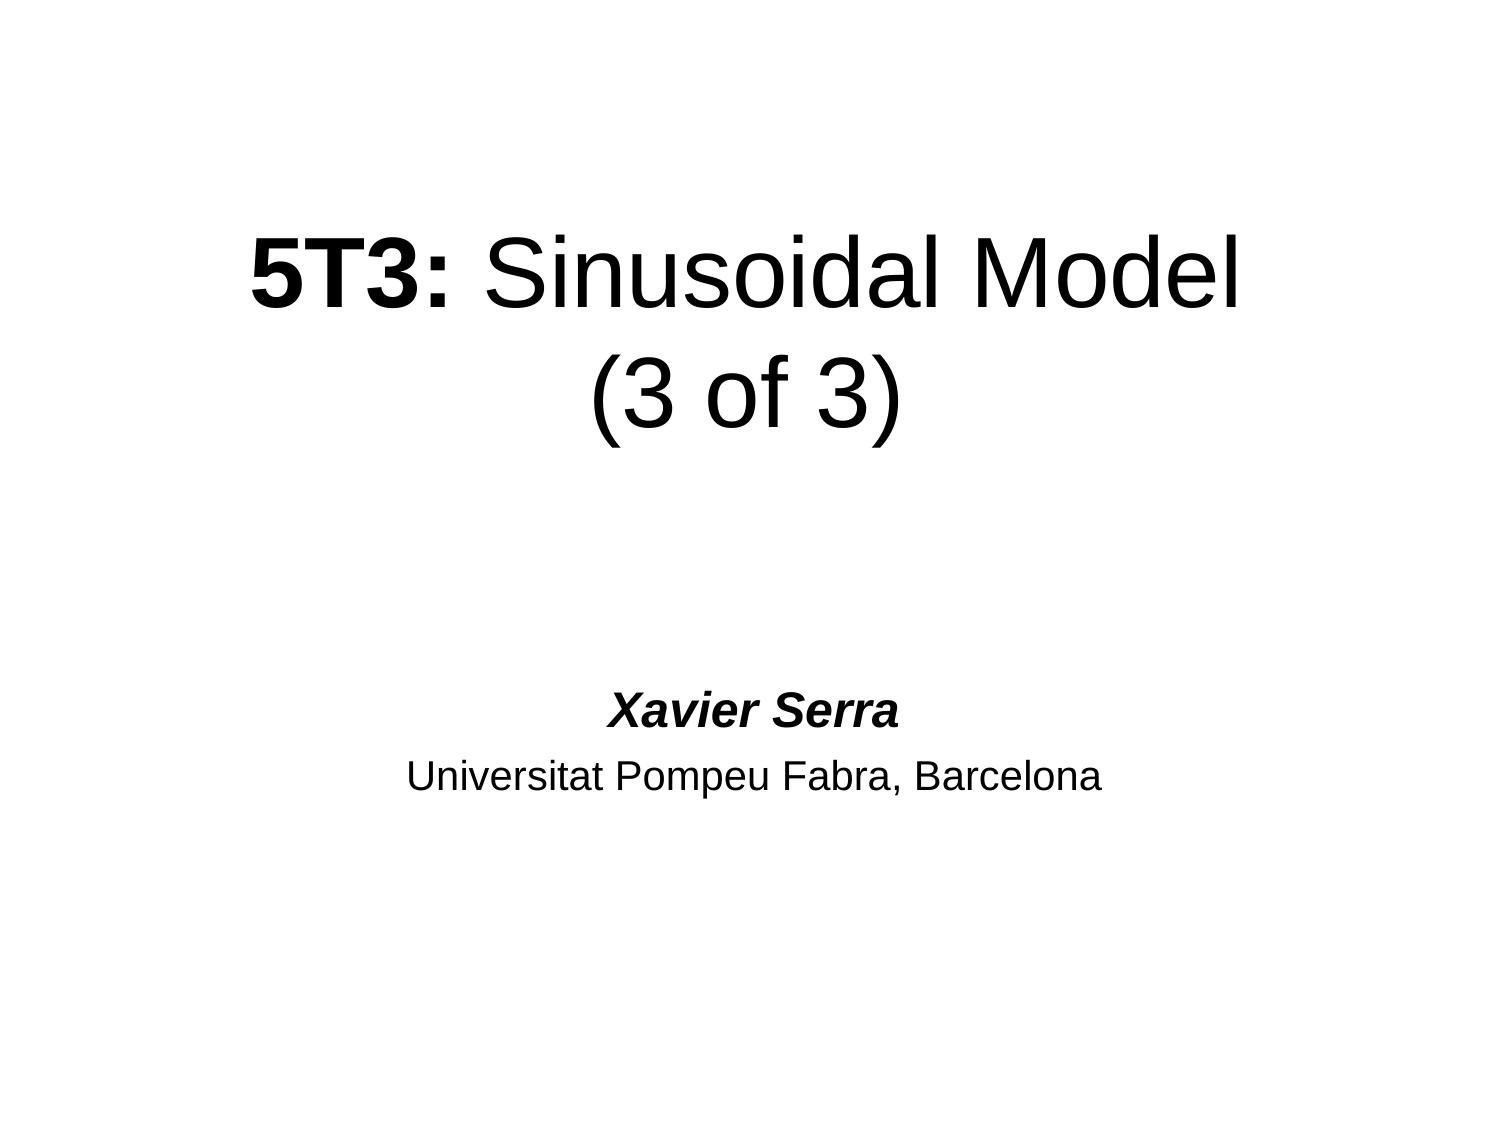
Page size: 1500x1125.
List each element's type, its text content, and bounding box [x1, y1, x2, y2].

text_box Xavier Serra Universitat Pompeu Fabra, Barcelona [340, 674, 1169, 874]
title 5T3: Sinusoidal Model (3 of 3) [143, 82, 1350, 572]
